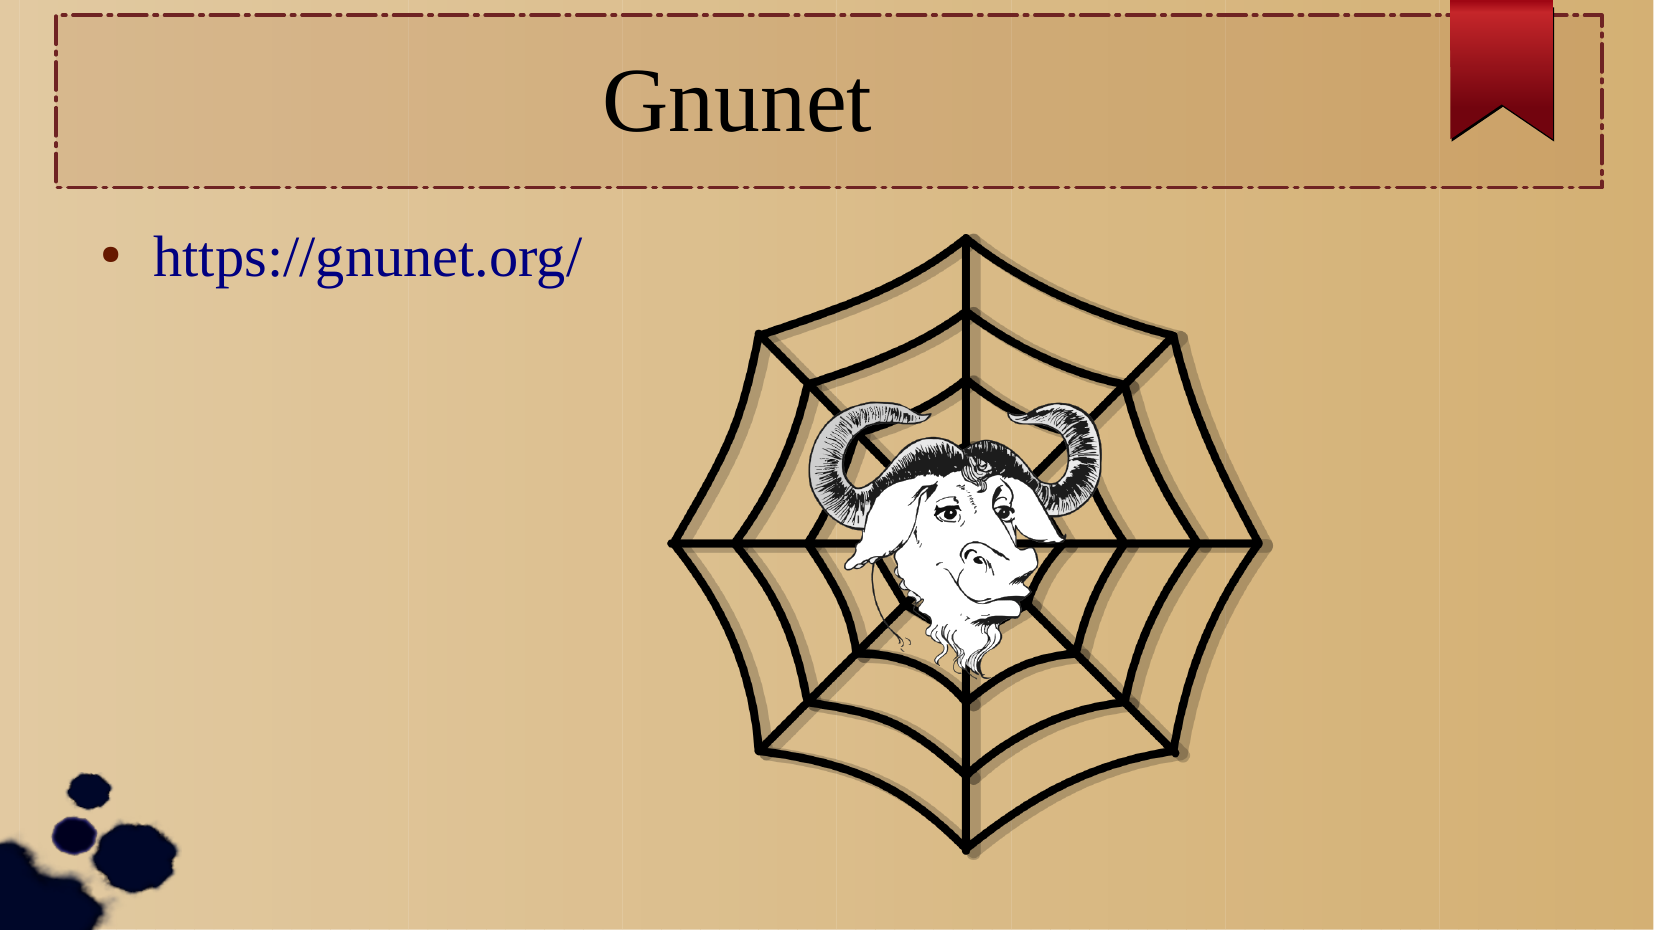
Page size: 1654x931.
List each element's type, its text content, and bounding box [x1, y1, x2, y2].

list https://gnunet.org/ [82, 224, 1571, 764]
title Gnunet [59, 11, 1441, 189]
picture [660, 225, 1276, 863]
